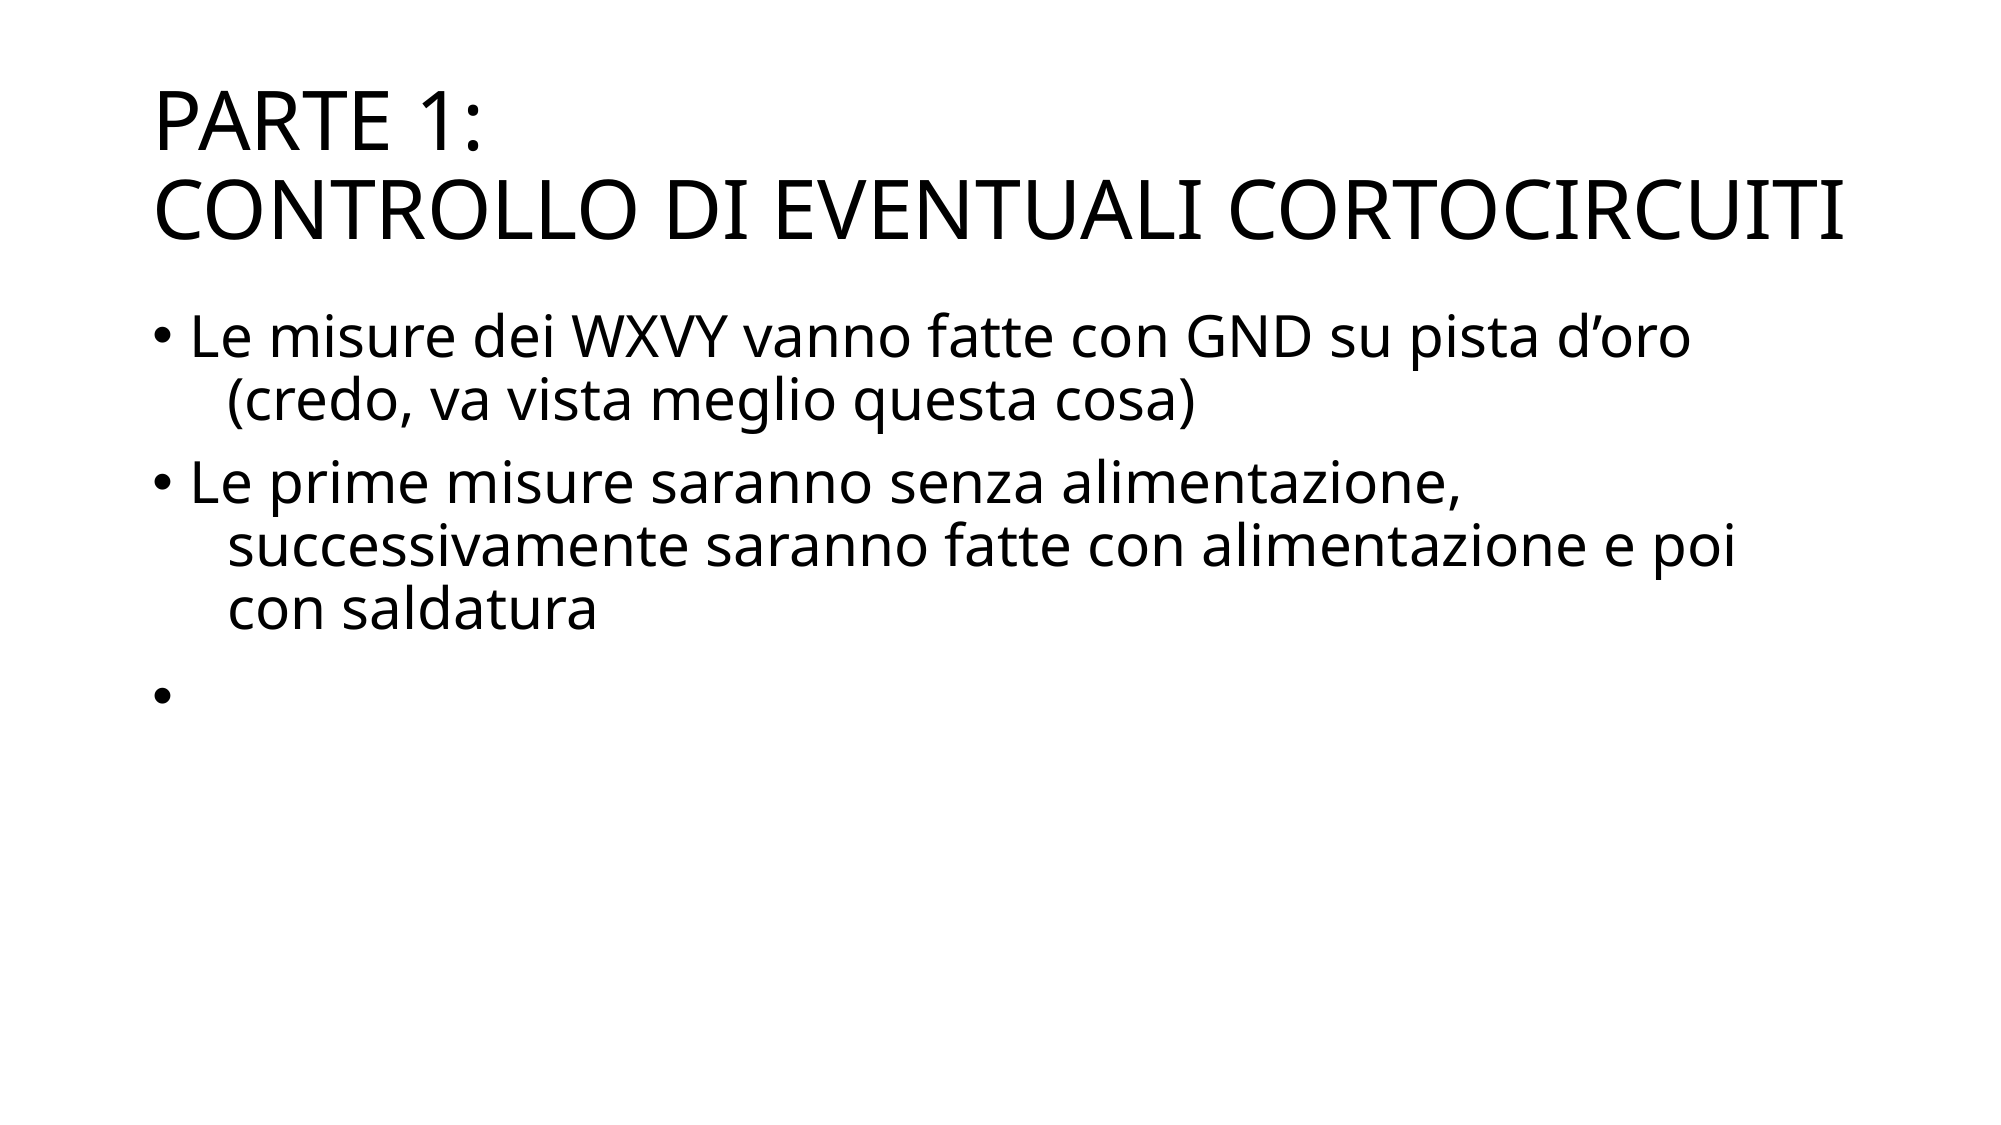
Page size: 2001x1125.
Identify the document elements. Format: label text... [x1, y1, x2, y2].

title PARTE 1: CONTROLLO DI EVENTUALI CORTOCIRCUITI [137, 59, 1863, 278]
list Le misure dei WXVY vanno fatte con GND su pista d’oro (credo, va vista meglio questa cosa) Le prime misure saranno senza alimentazione, successivamente saranno fatte con alimentazione e poi con saldatura [137, 299, 1863, 1014]
